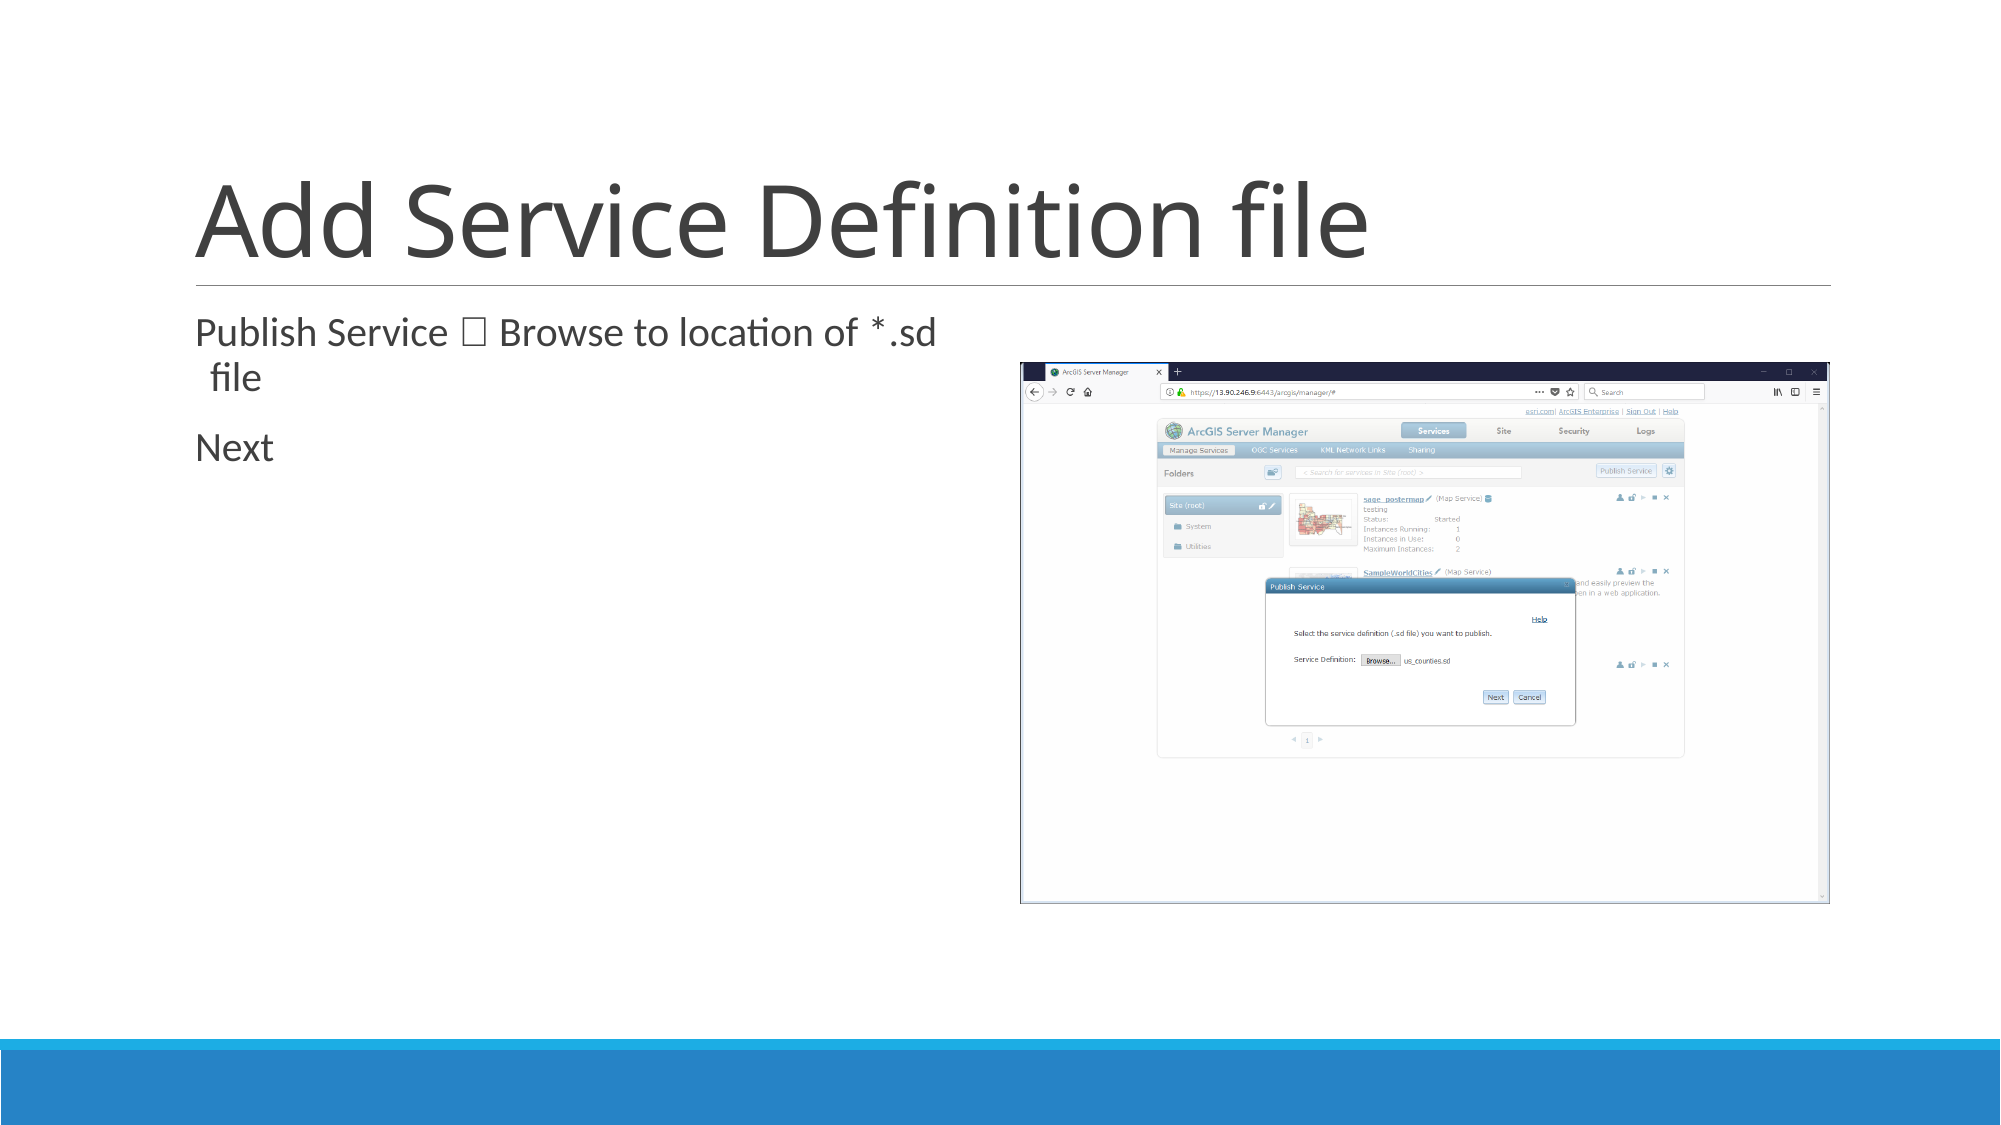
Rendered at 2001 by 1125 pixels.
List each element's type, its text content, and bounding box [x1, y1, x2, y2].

picture [1020, 362, 1830, 904]
title Add Service Definition file [180, 47, 1831, 286]
list Publish Service  Browse to location of *.sd file Next [180, 302, 991, 963]
